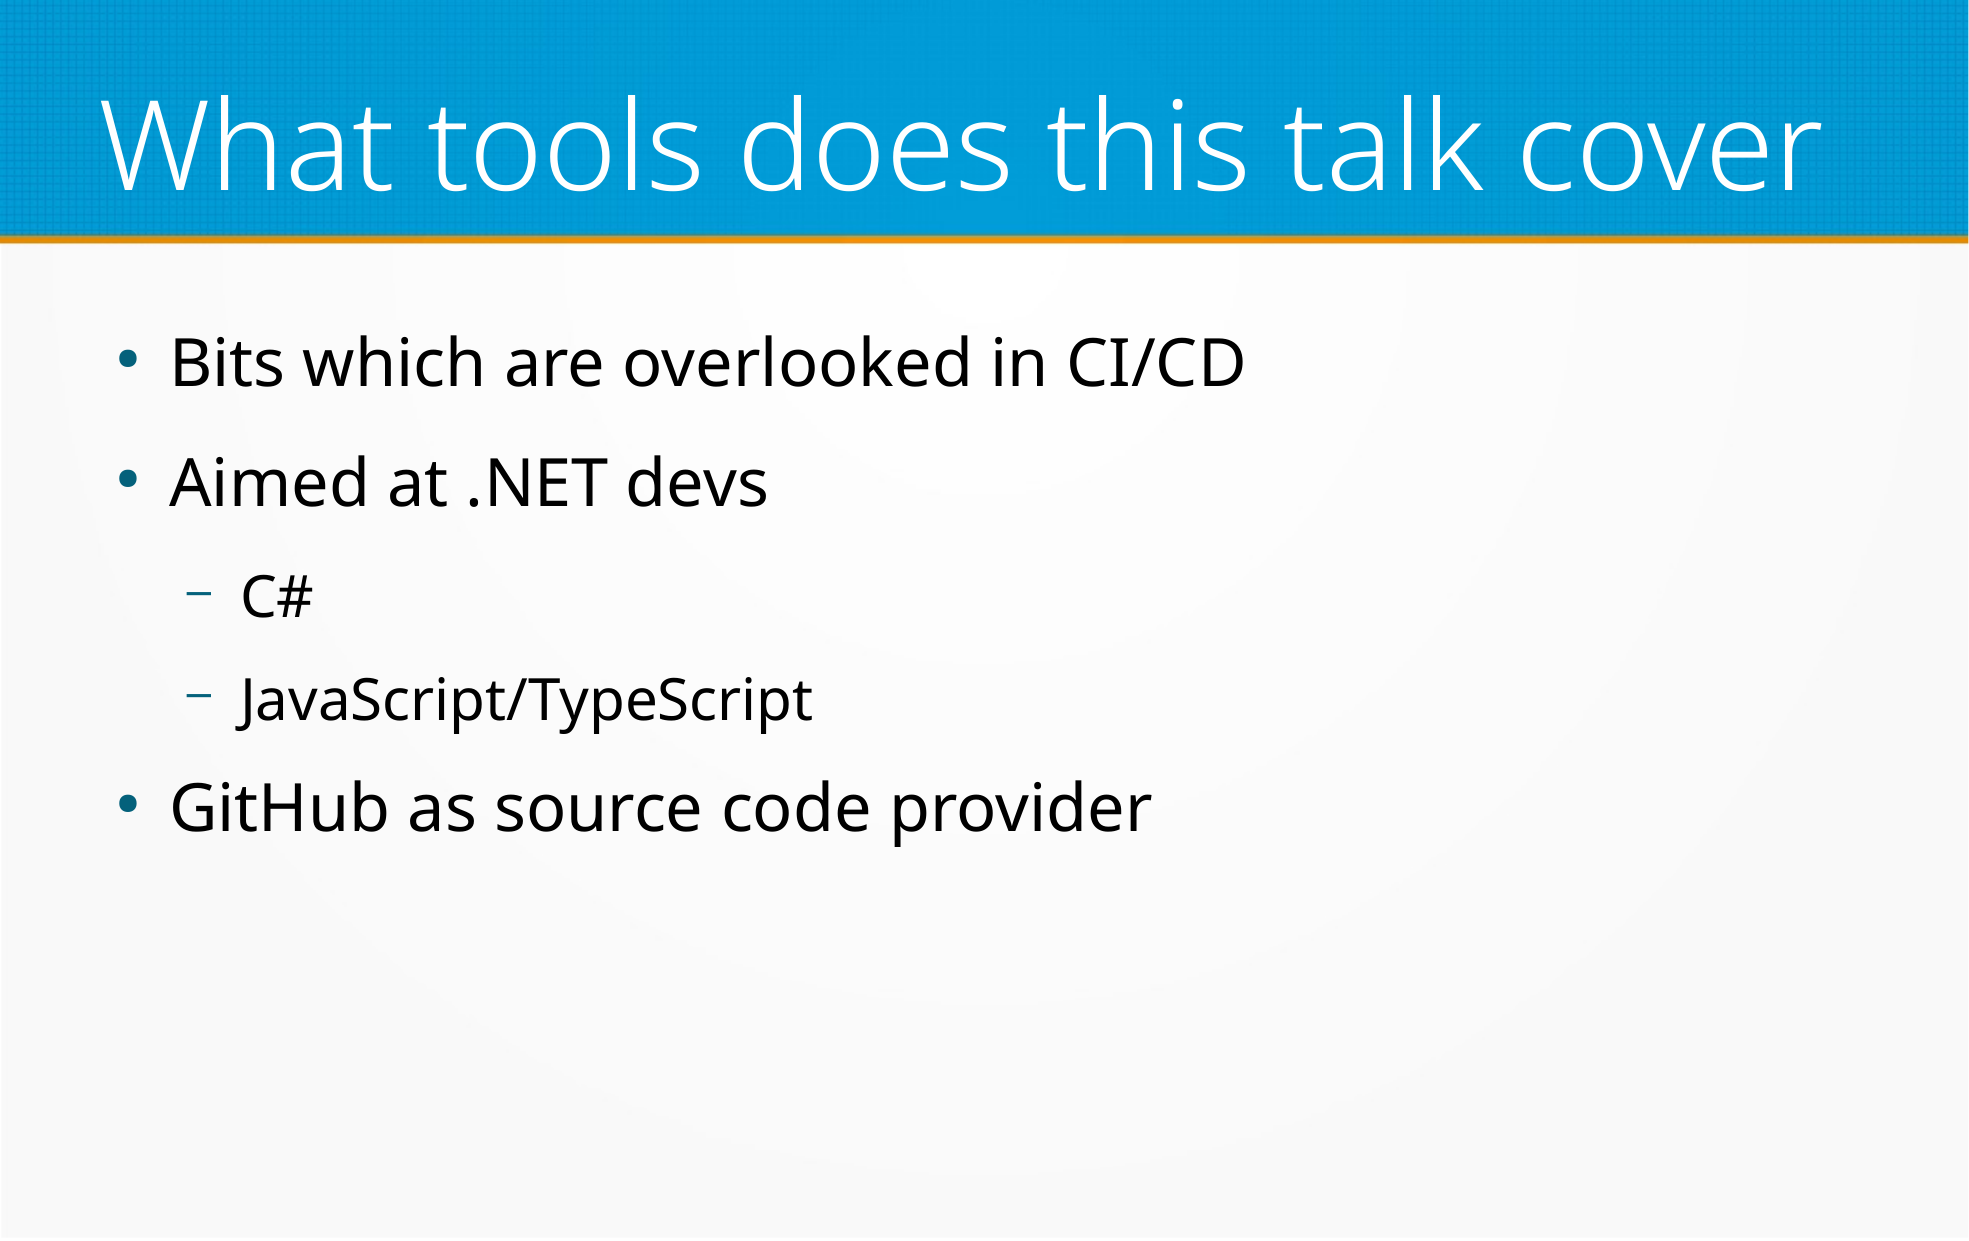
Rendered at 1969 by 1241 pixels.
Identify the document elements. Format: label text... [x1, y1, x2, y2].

picture [0, 233, 1969, 1241]
list Bits which are overlooked in CI/CD Aimed at .NET devs C# JavaScript/TypeScript GitHub as source code provider [98, 315, 1861, 1081]
title What tools does this talk cover [98, 19, 1870, 227]
